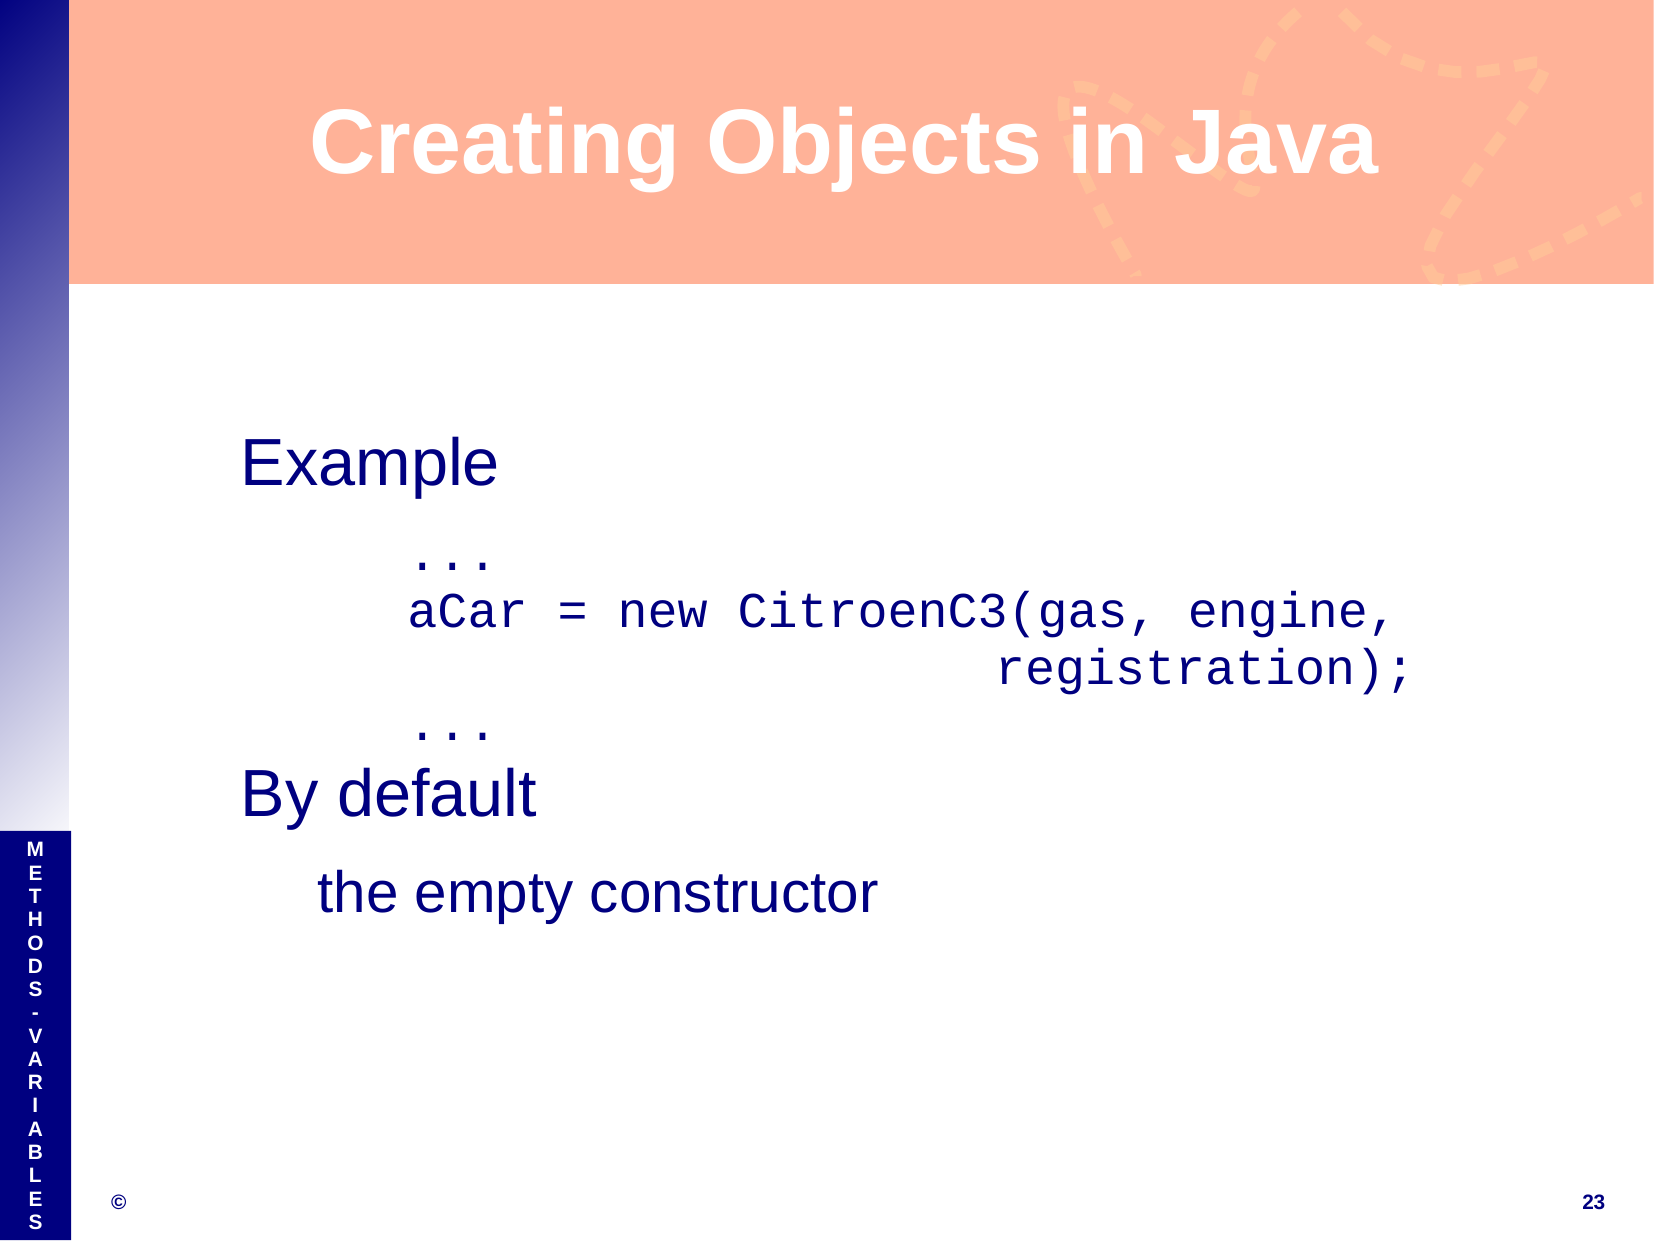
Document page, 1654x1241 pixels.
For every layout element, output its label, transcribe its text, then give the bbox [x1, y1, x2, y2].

list Example ... aCar = new CitroenC3(gas, engine, registration); ... By default the empty constructor [223, 424, 1572, 953]
text_box M E T H O D S - V A R I A B L E S [0, 830, 71, 1241]
title Creating Objects in Java [97, 37, 1617, 246]
